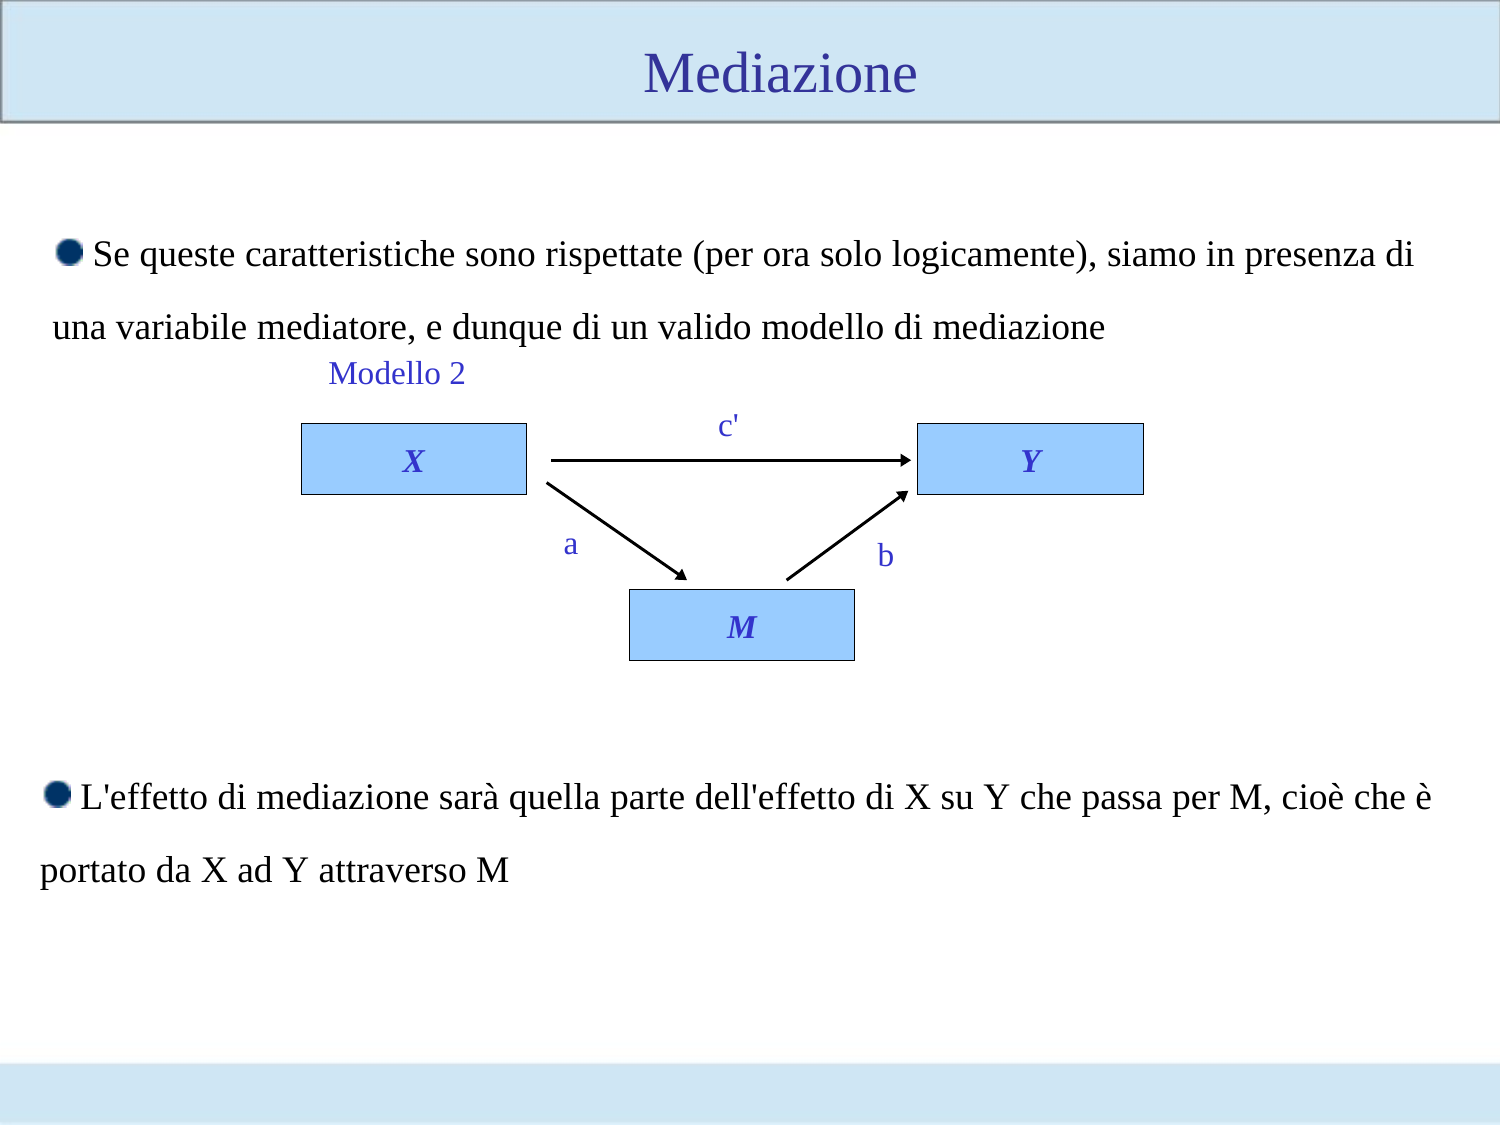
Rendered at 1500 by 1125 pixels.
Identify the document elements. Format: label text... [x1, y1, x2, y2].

title Mediazione [249, 21, 1313, 117]
text_box Se queste caratteristiche sono rispettate (per ora solo logicamente), siamo in presenza di una variabile mediatore, e dunque di un valido modello di mediazione [37, 187, 1463, 355]
text_box X [301, 423, 527, 495]
picture [0, 0, 1500, 1125]
text_box M [629, 589, 855, 661]
text_box b [789, 526, 983, 633]
text_box a [474, 514, 668, 621]
text_box Modello 2 [223, 343, 572, 522]
text_box L'effetto di mediazione sarà quella parte dell'effetto di X su Y che passa per M, cioè che è portato da X ad Y attraverso M [25, 730, 1451, 898]
text_box c' [631, 396, 826, 503]
text_box Y [917, 423, 1144, 495]
